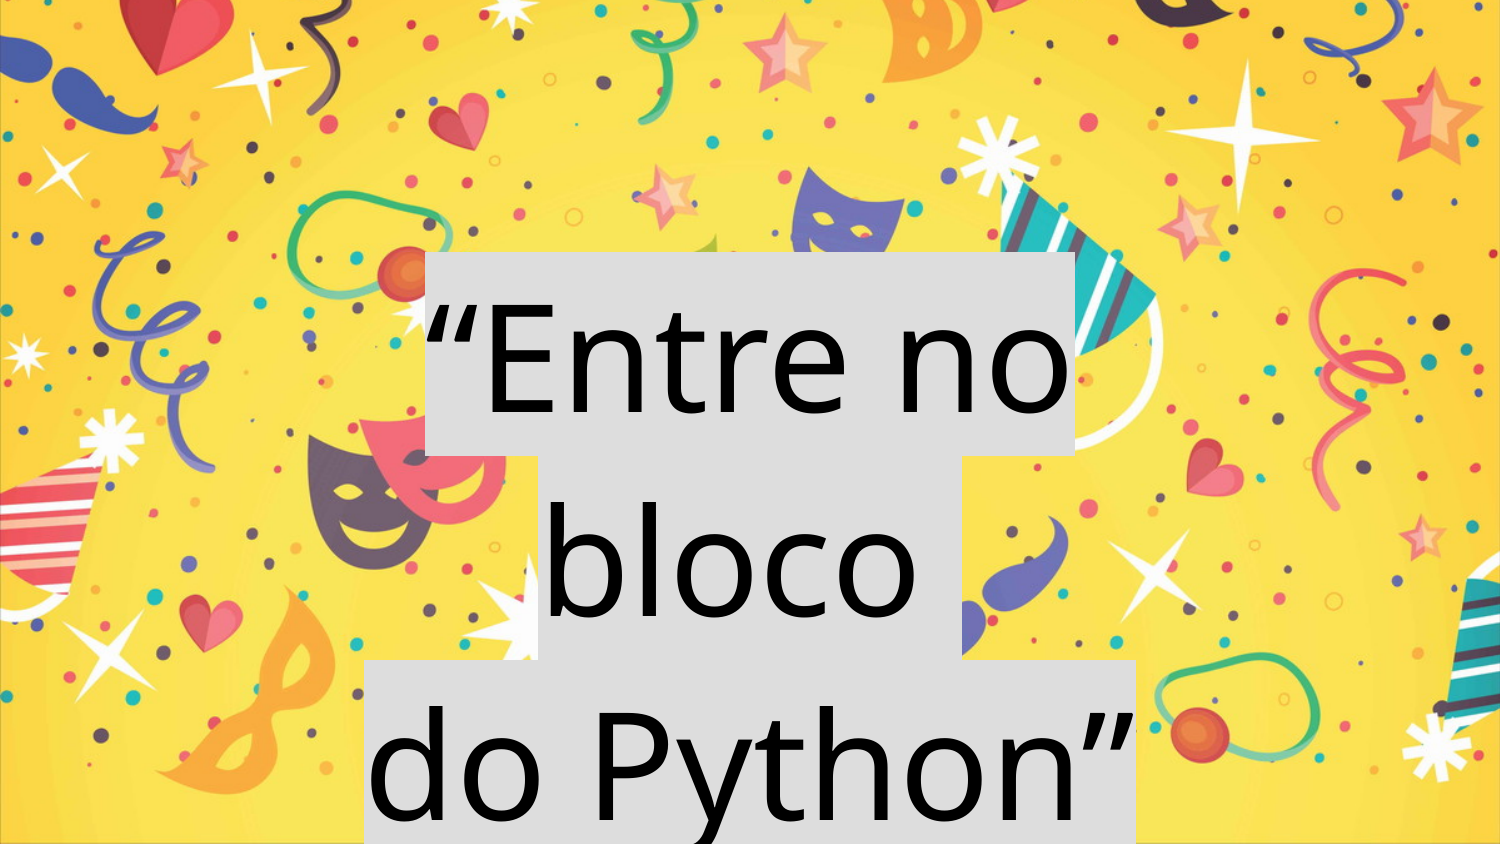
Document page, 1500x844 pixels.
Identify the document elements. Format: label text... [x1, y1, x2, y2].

picture [0, 0, 1500, 844]
text_box “Entre no bloco do Python” [251, 244, 1249, 600]
